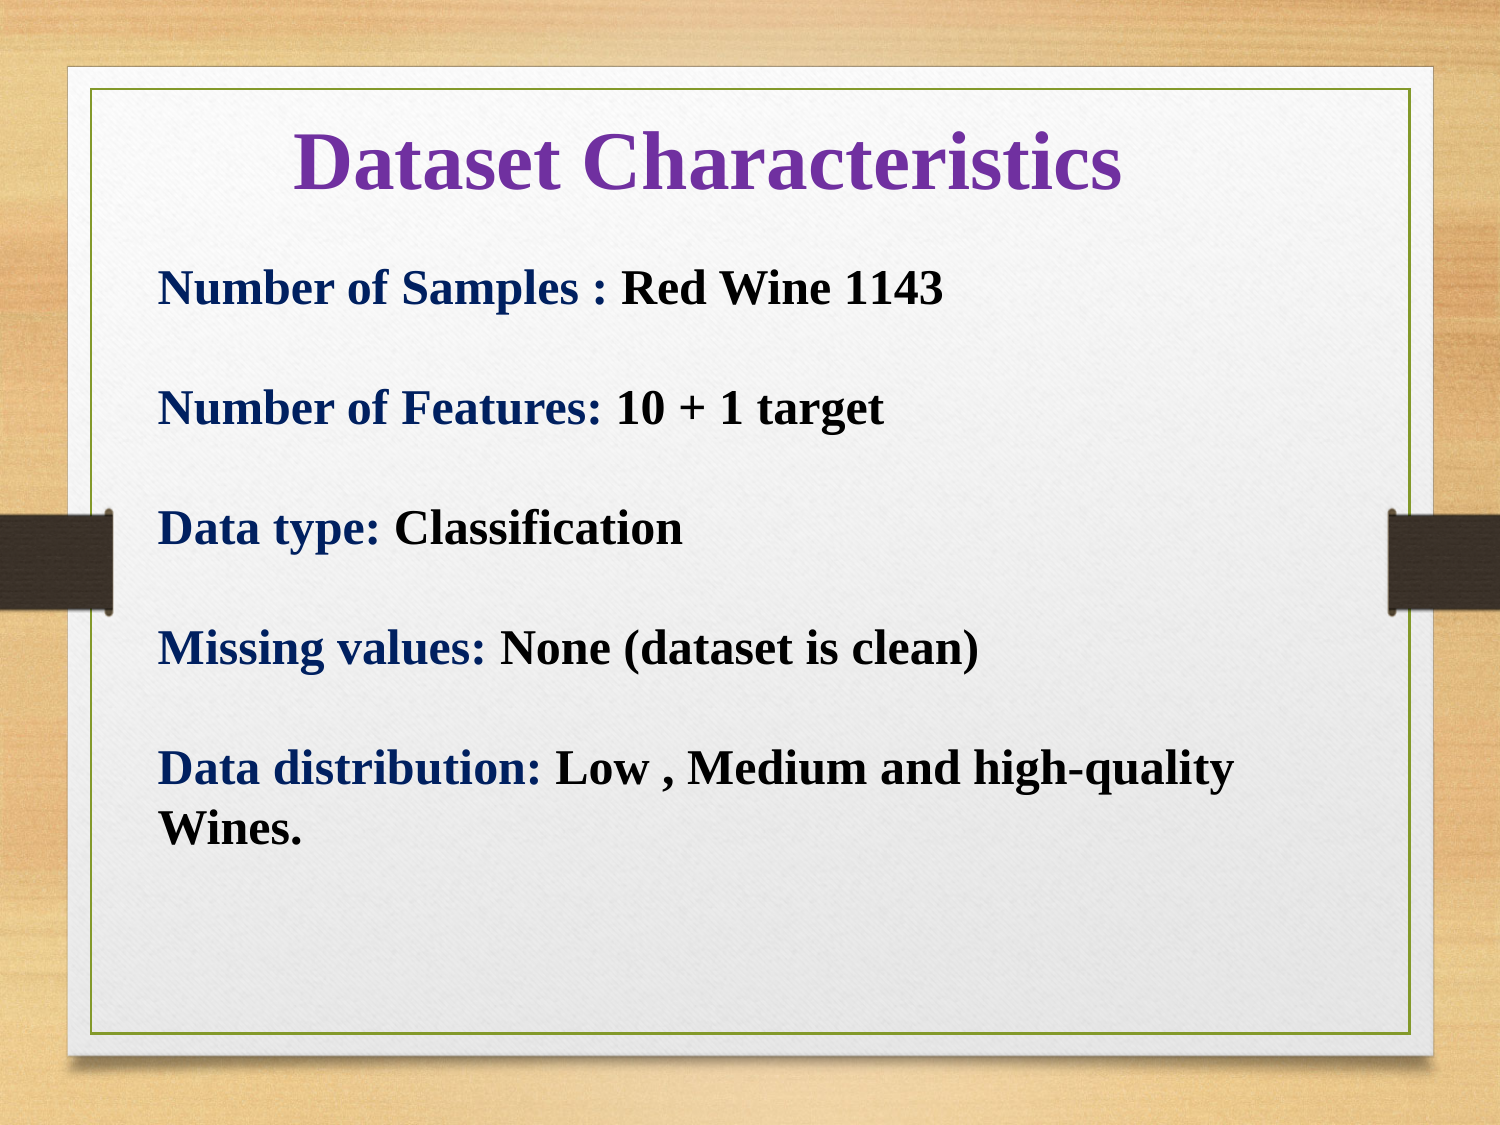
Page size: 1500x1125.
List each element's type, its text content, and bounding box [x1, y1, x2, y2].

text_box Dataset Characteristics [278, 99, 1259, 216]
picture [0, 0, 1500, 1125]
text_box Number of Samples : Red Wine 1143 Number of Features: 10 + 1 target Data type: Classification Missing values: None (dataset is clean) Data distribution: Low , Medium and high-quality Wines. [142, 246, 1351, 1006]
